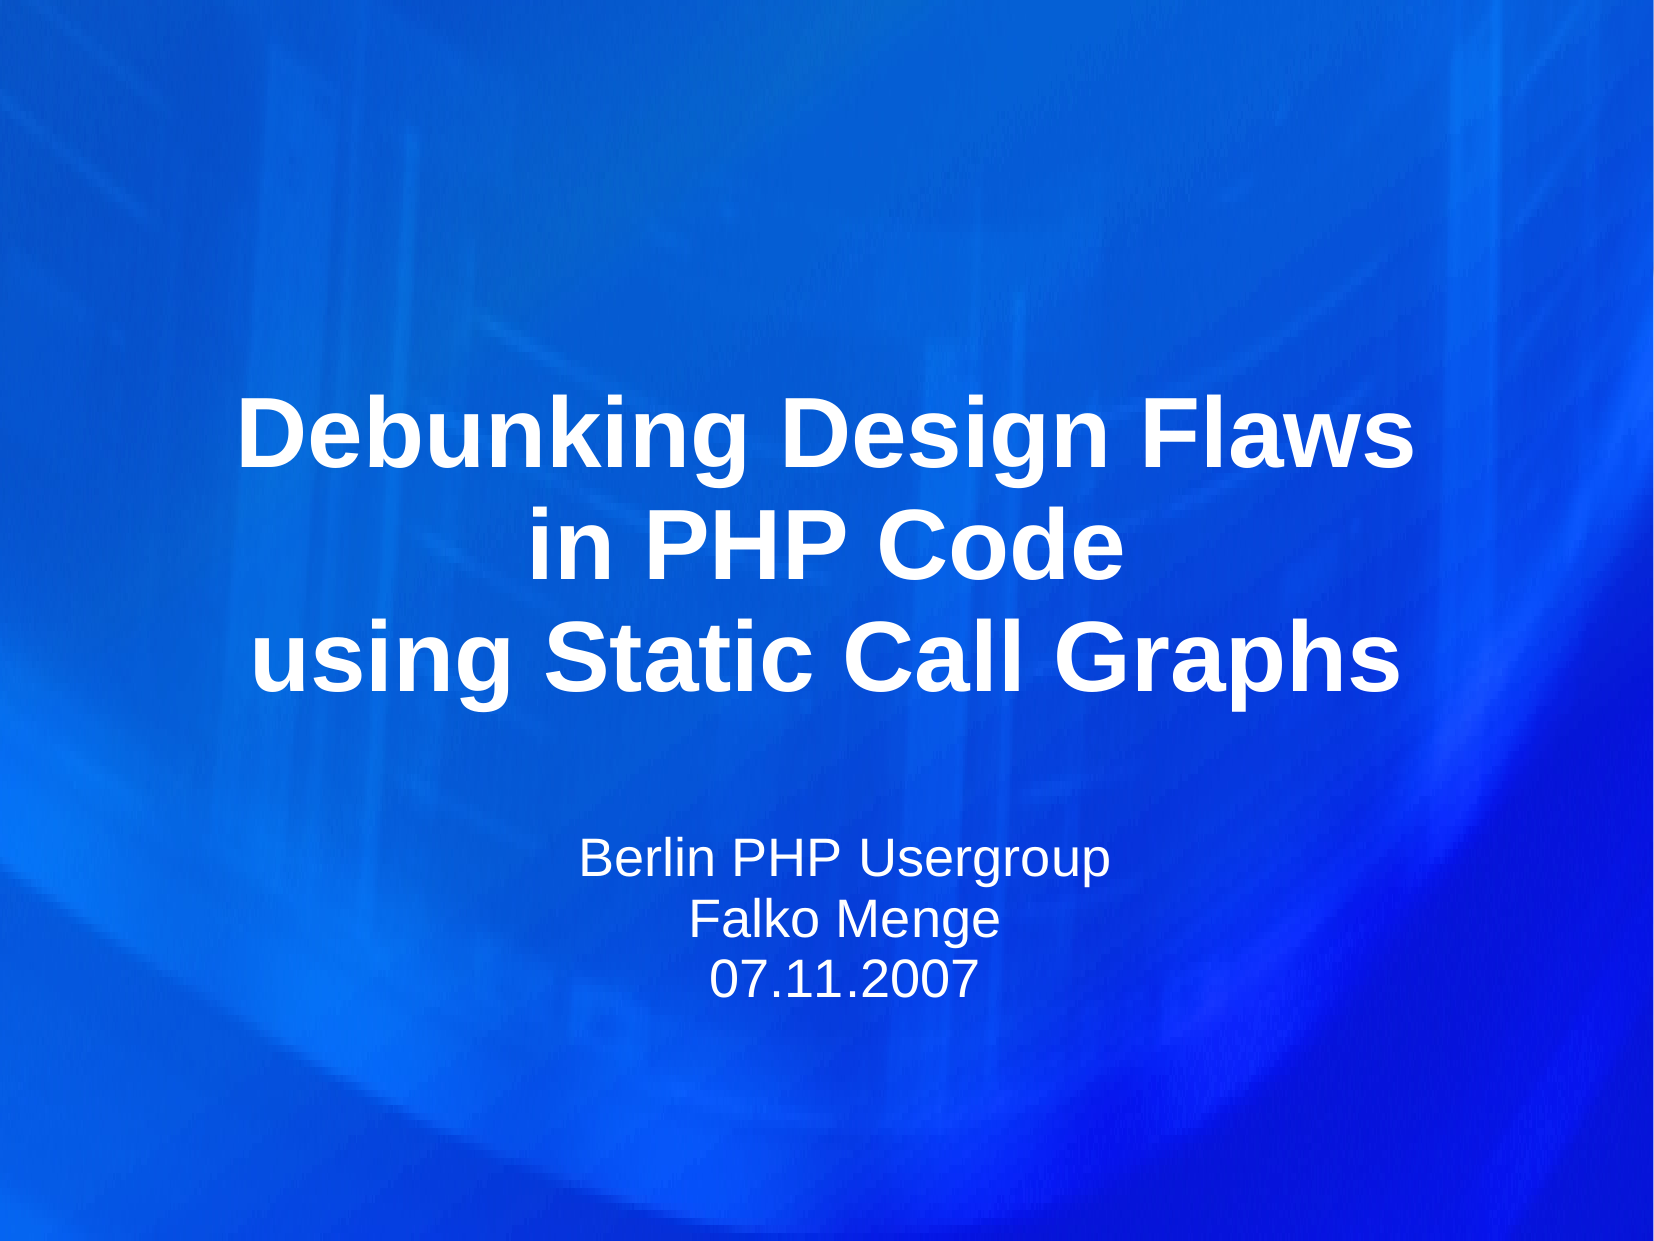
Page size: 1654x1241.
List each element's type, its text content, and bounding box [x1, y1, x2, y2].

picture [0, 0, 1654, 1241]
subtitle Berlin PHP Usergroup Falko Menge 07.11.2007 [121, 713, 1534, 1124]
title Debunking Design Flaws in PHP Code using Static Call Graphs [120, 377, 1533, 713]
